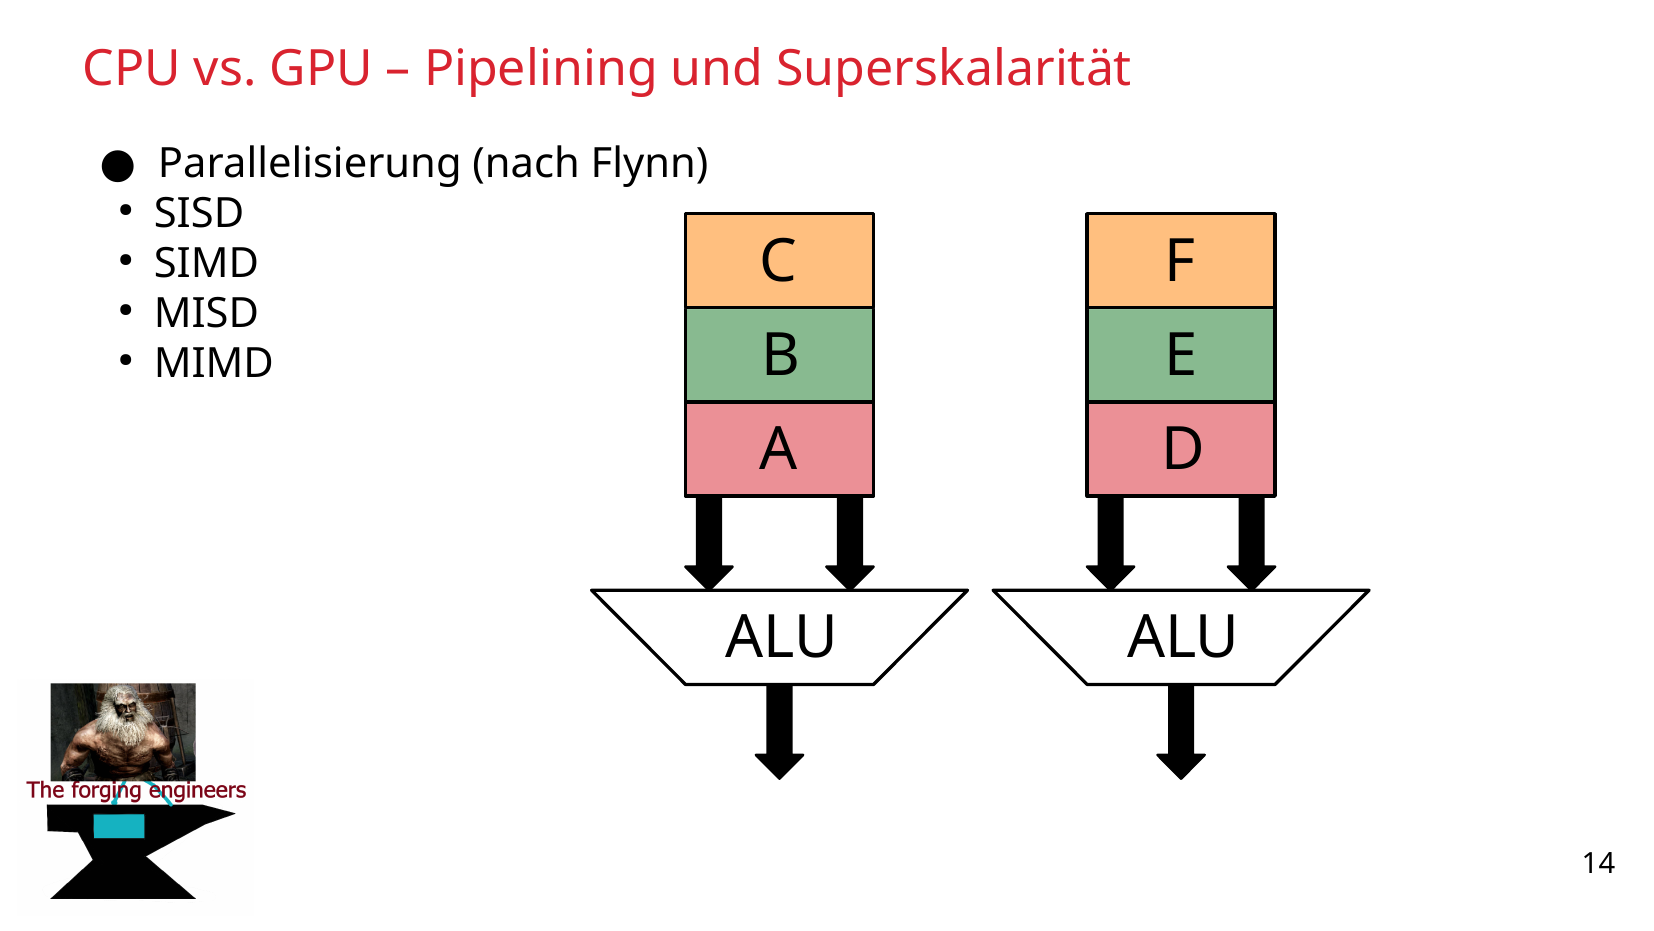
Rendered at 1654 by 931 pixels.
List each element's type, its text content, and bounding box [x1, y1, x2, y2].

text_box Parallelisierung (nach Flynn) SISD SIMD MISD MIMD [82, 135, 709, 414]
title CPU vs. GPU – Pipelining und Superskalarität [82, 37, 1571, 95]
picture [543, 165, 1418, 827]
picture [17, 679, 254, 916]
